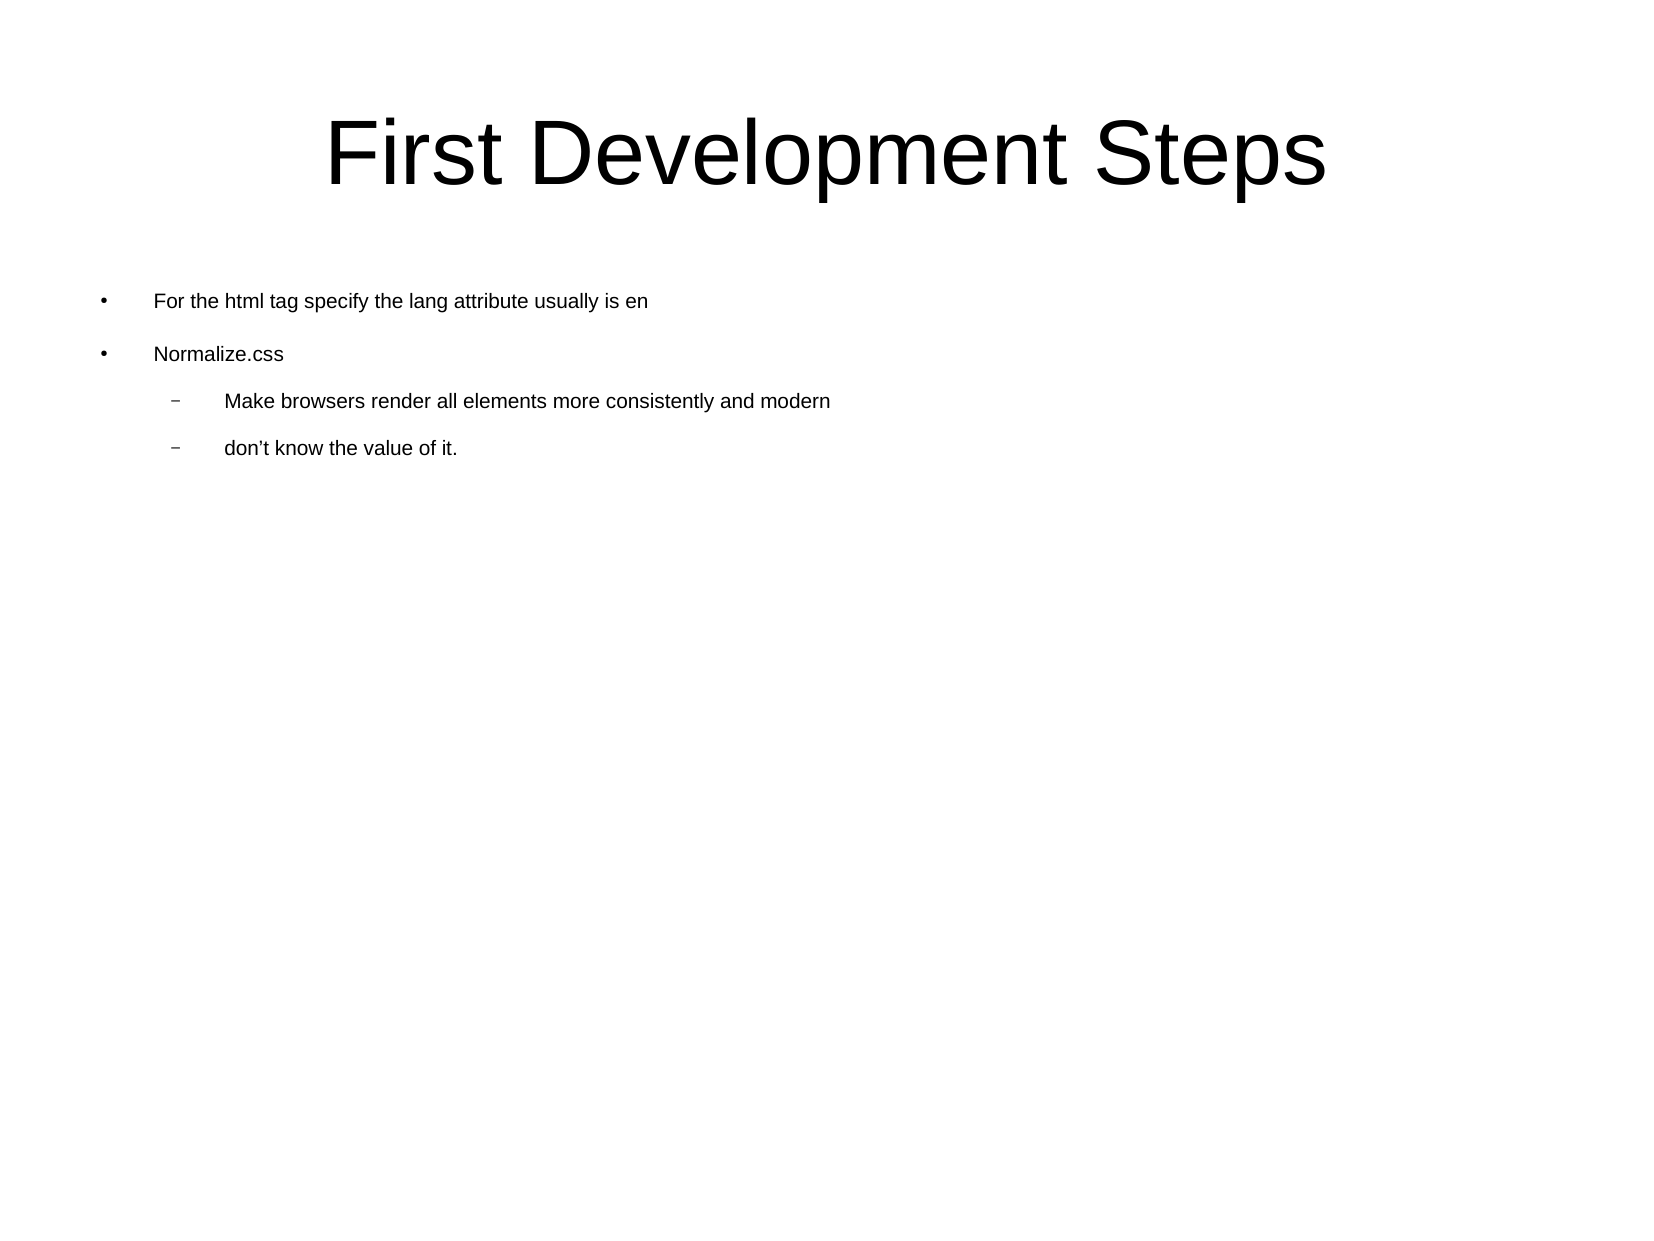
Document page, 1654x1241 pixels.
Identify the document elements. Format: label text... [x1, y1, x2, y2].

title First Development Steps [82, 49, 1571, 257]
list For the html tag specify the lang attribute usually is en Normalize.css Make browsers render all elements more consistently and modern don’t know the value of it. [82, 290, 1571, 1205]
